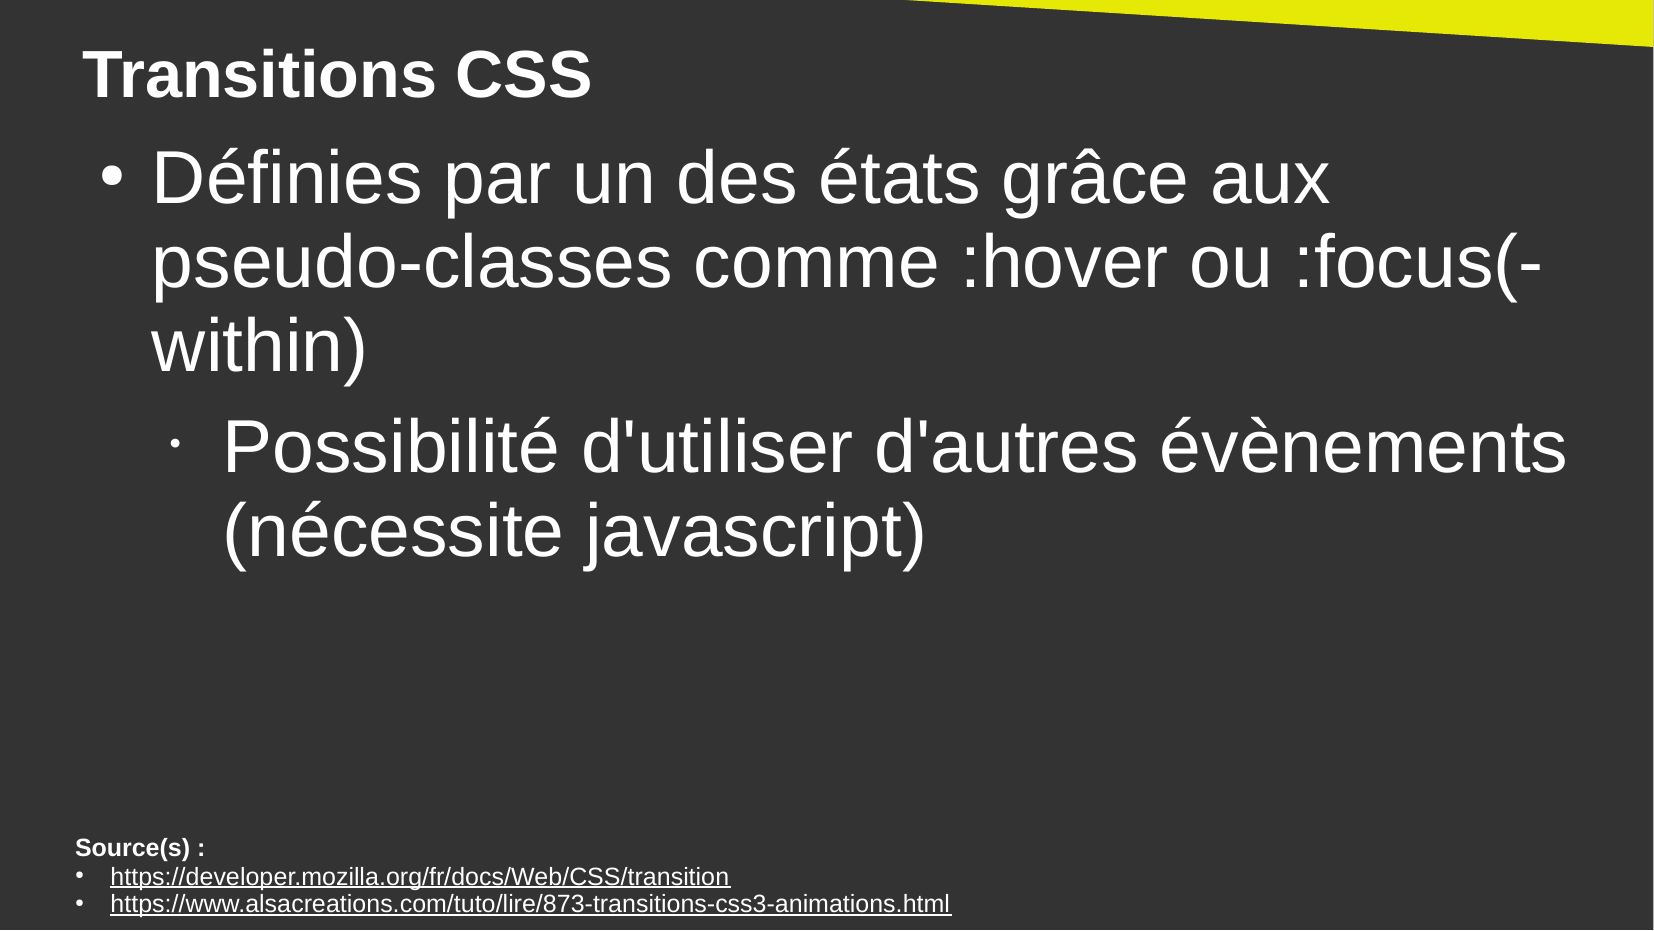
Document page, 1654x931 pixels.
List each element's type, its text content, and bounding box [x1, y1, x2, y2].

list Définies par un des états grâce aux pseudo-classes comme :hover ou :focus(-within) Possibilité d'utiliser d'autres évènements (nécessite javascript) [80, 135, 1583, 691]
title Transitions CSS [82, 37, 1571, 114]
text_box [905, 0, 1654, 48]
text_box Source(s) : https://developer.mozilla.org/fr/docs/Web/CSS/transition https://www.alsacreations.com/tuto/lire/873-transitions-css3-animations.html [60, 826, 1546, 926]
